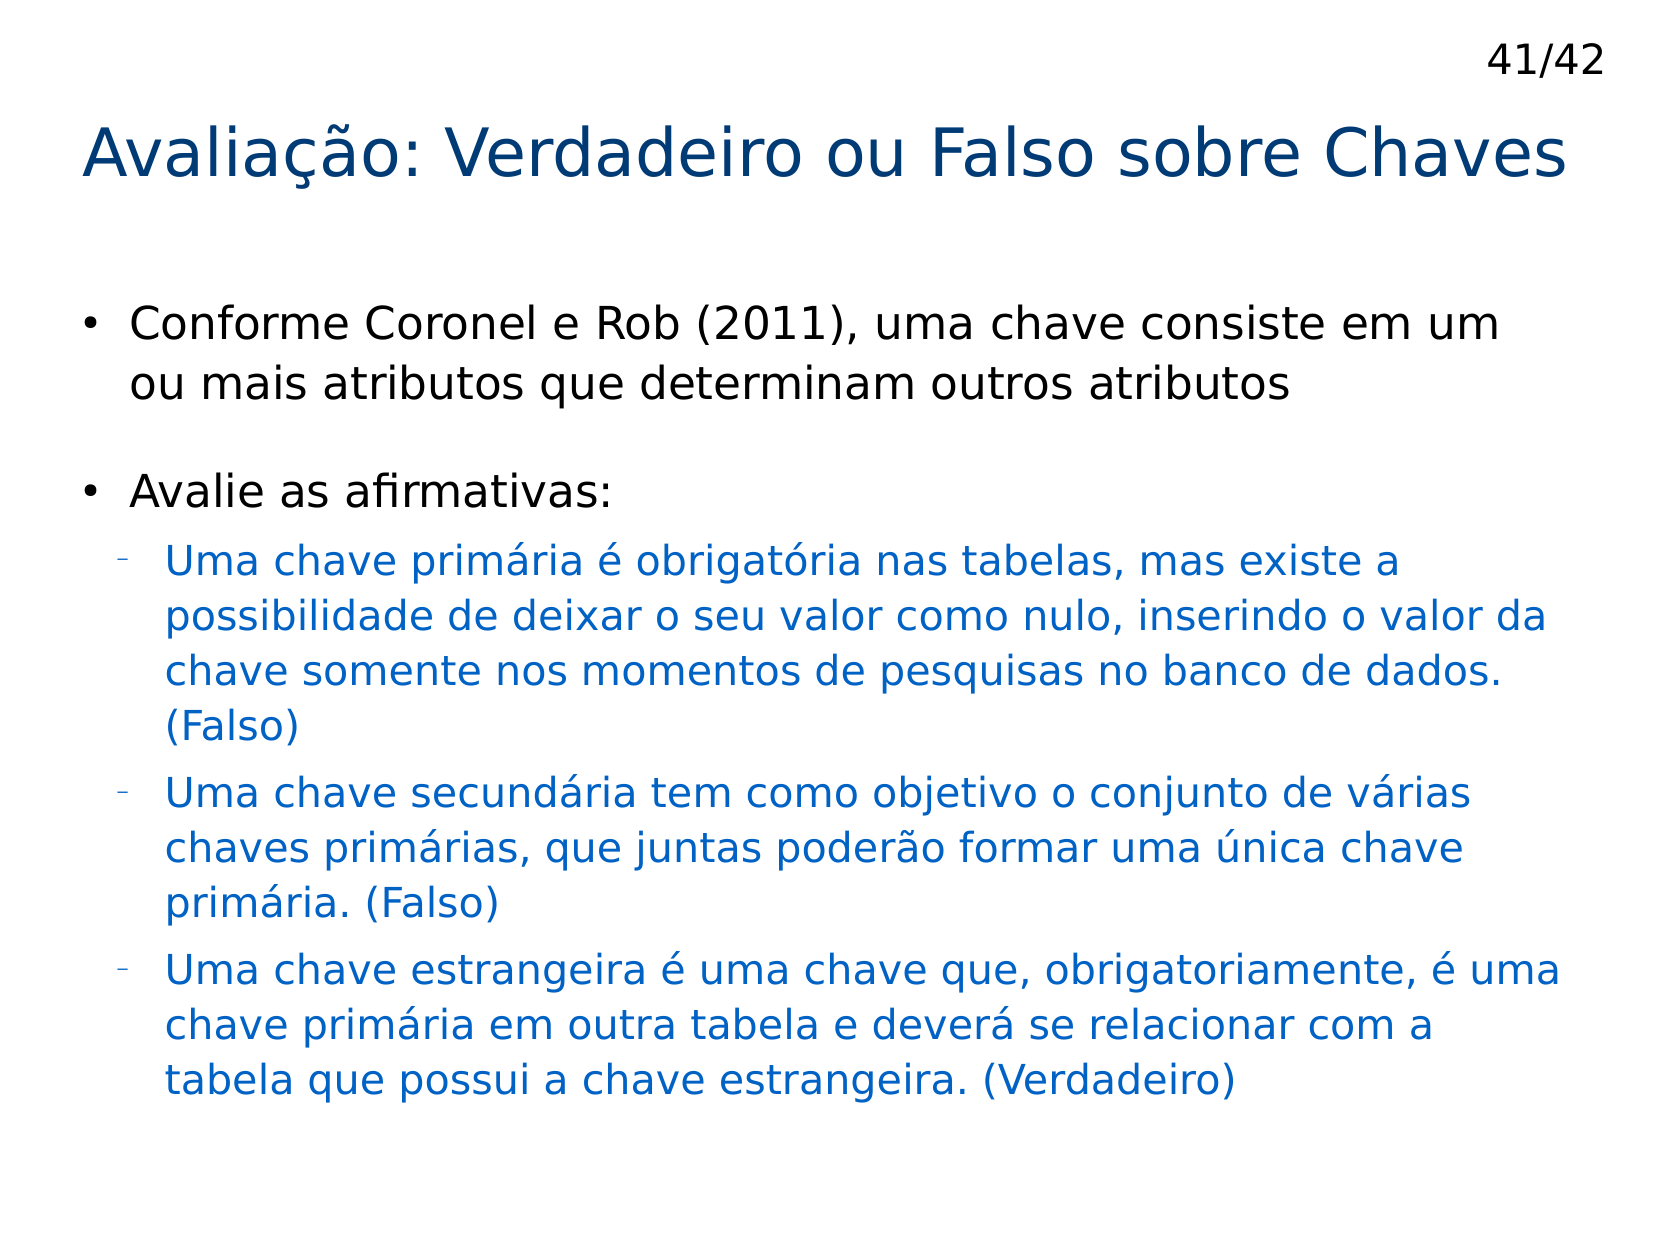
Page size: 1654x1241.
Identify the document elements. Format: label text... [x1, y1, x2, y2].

title Avaliação: Verdadeiro ou Falso sobre Chaves [82, 82, 1571, 224]
list Conforme Coronel e Rob (2011), uma chave consiste em um ou mais atributos que determinam outros atributos Avalie as afirmativas: Uma chave primária é obrigatória nas tabelas, mas existe a possibilidade de deixar o seu valor como nulo, inserindo o valor da chave somente nos momentos de pesquisas no banco de dados. (Falso) Uma chave secundária tem como objetivo o conjunto de várias chaves primárias, que juntas poderão formar uma única chave primária. (Falso) Uma chave estrangeira é uma chave que, obrigatoriamente, é uma chave primária em outra tabela e deverá se relacionar com a tabela que possui a chave estrangeira. (Verdadeiro) [82, 289, 1571, 1108]
